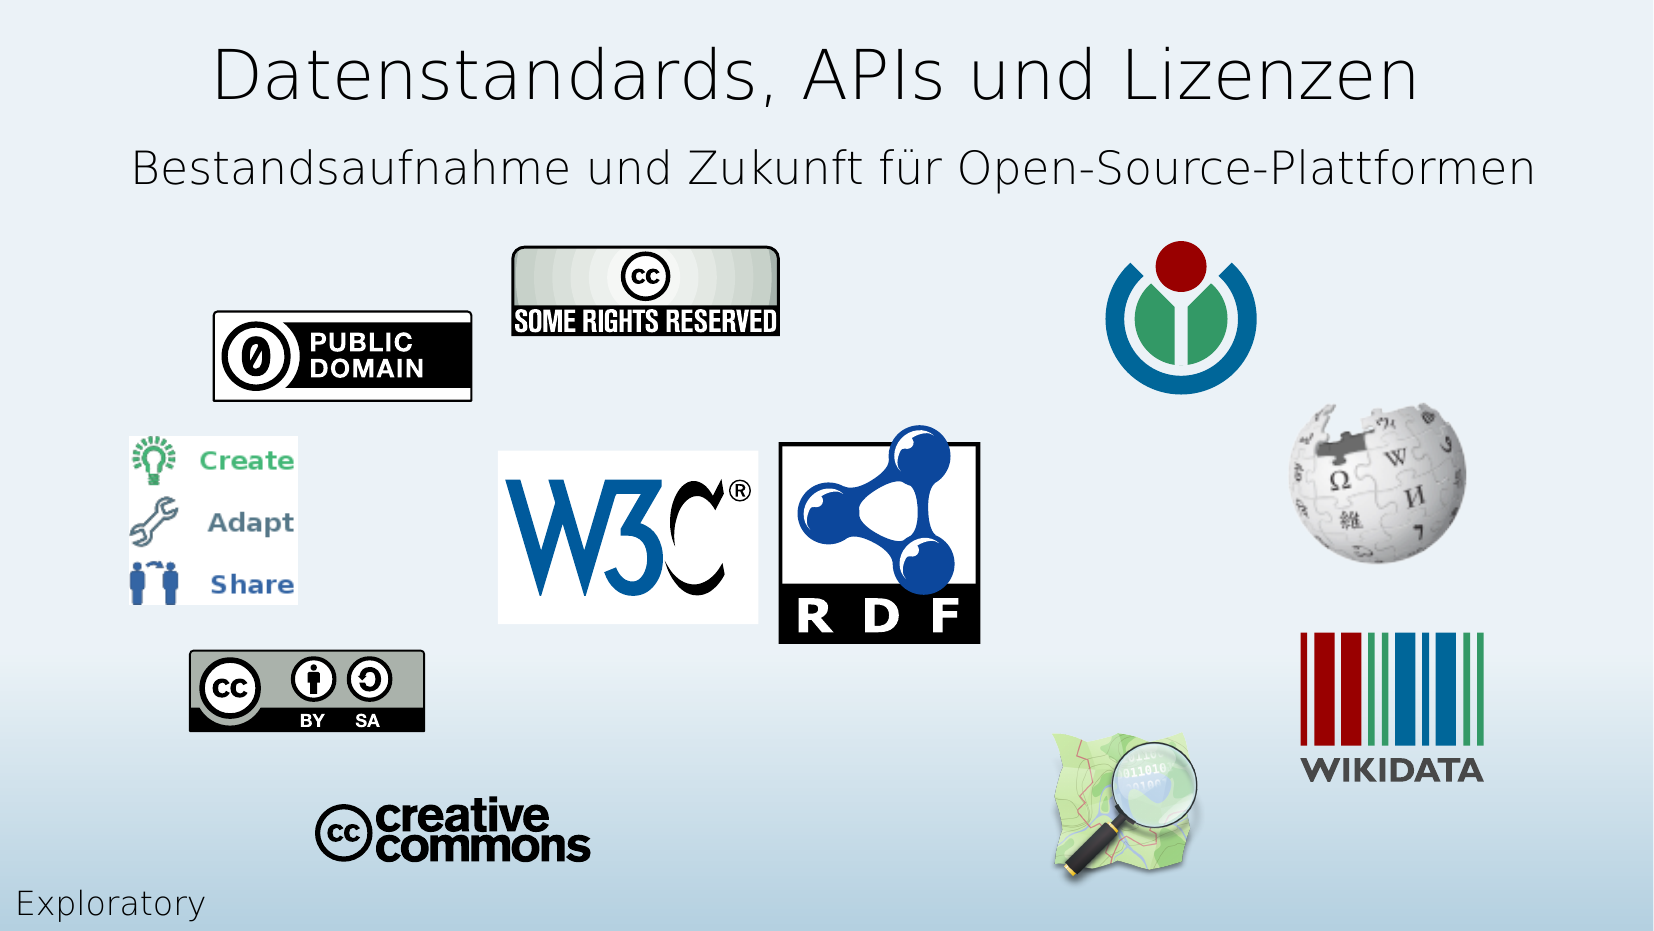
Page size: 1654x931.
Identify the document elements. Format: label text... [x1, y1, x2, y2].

picture [212, 310, 473, 402]
picture [1046, 732, 1205, 891]
picture [496, 129, 981, 644]
picture [129, 436, 298, 605]
picture [496, 448, 761, 626]
picture [1287, 401, 1469, 567]
title Datenstandards, APIs und Lizenzen Bestandsaufnahme und Zukunft für Open-Source-Plattformen [82, 35, 1571, 196]
picture [1098, 236, 1264, 402]
picture [315, 796, 591, 863]
picture [188, 649, 426, 733]
picture [1273, 622, 1512, 792]
